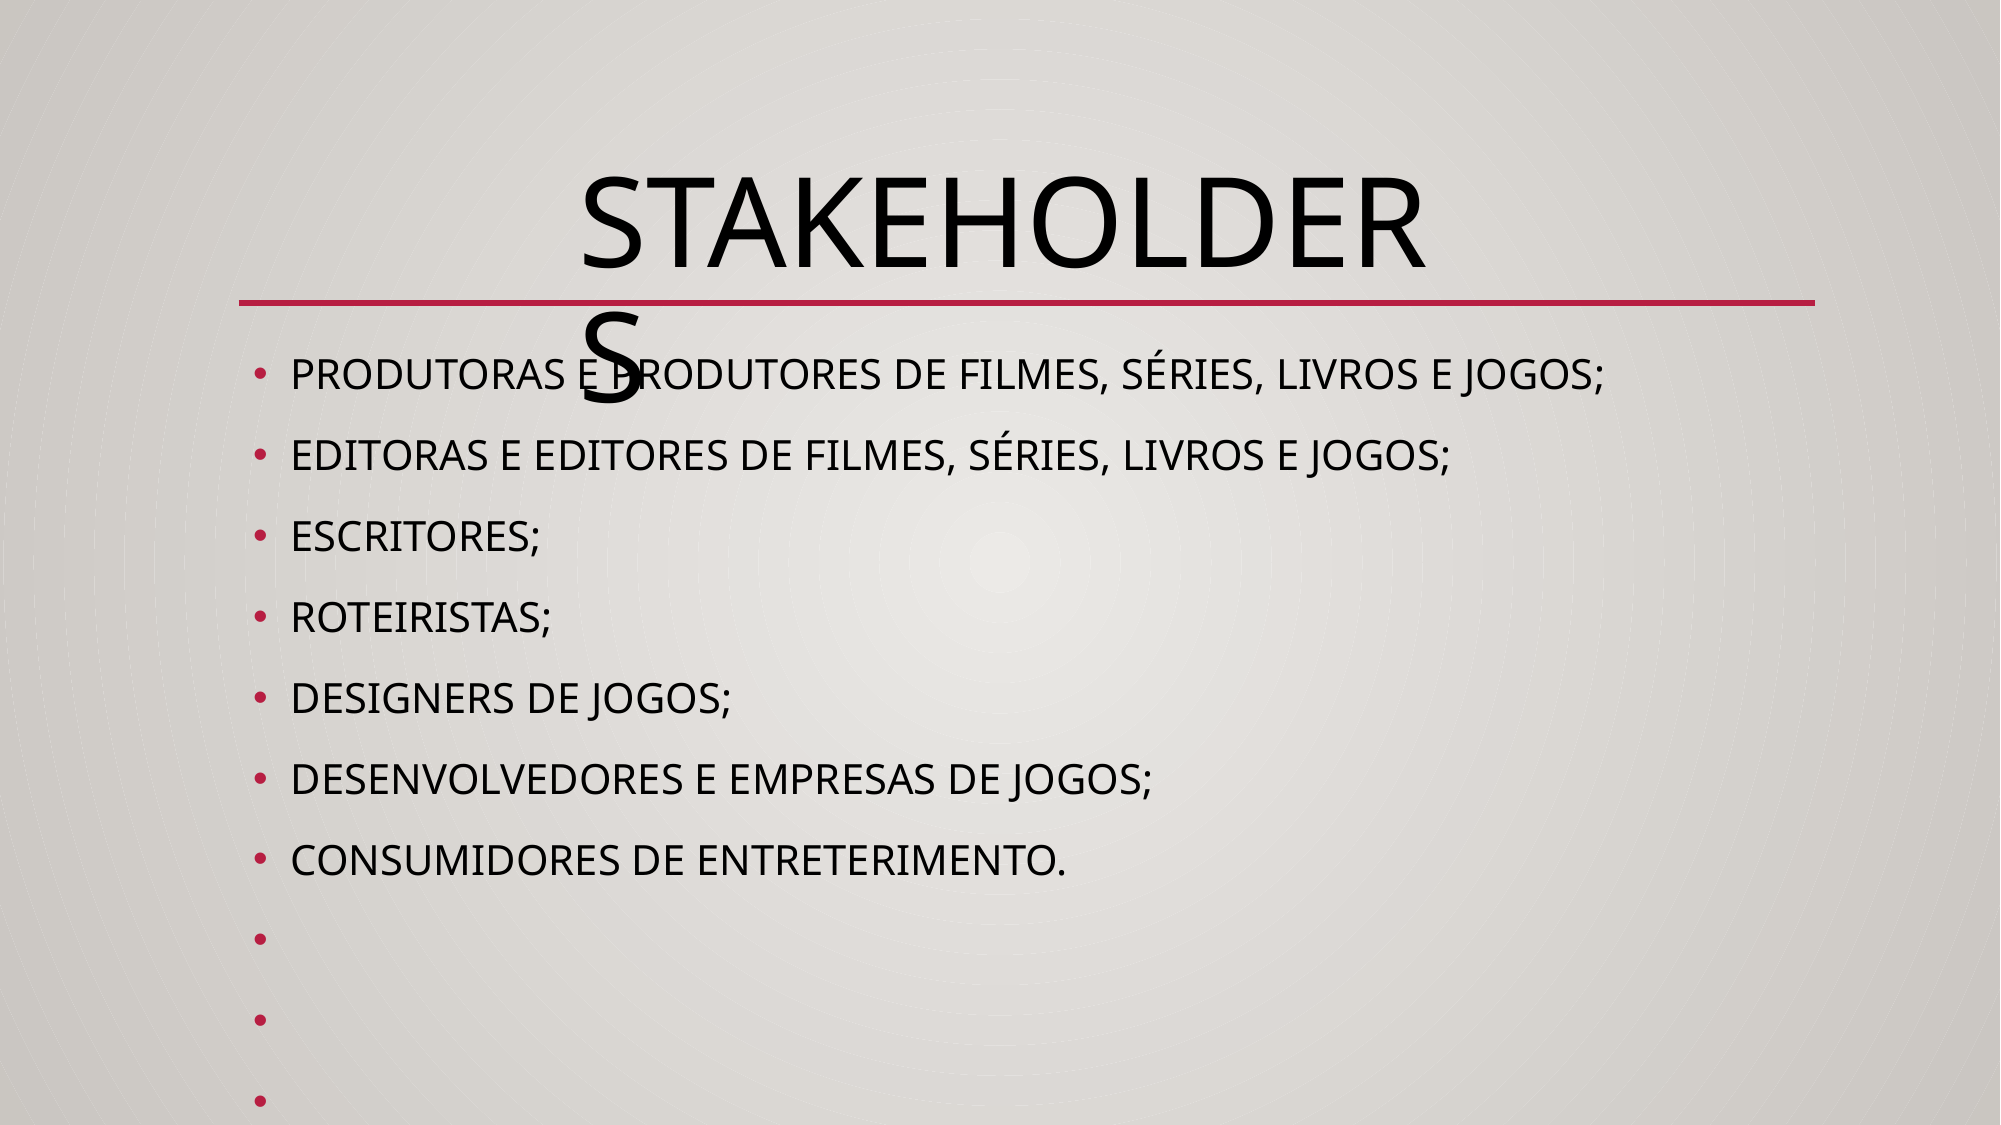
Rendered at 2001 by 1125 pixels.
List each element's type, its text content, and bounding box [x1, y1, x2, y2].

title STAKEHOLDERS [563, 152, 1489, 325]
list PRODUTORAS E PRODUTORES DE FILMES, SÉRIES, LIVROS E JOGOS; EDITORAS E EDITORES DE FILMES, SÉRIES, LIVROS E JOGOS; ESCRITORES; ROTEIRISTAS; DESIGNERS DE JOGOS; DESENVOLVEDORES E EMPRESAS DE JOGOS; CONSUMIDORES DE ENTRETERIMENTO. [238, 330, 1814, 897]
